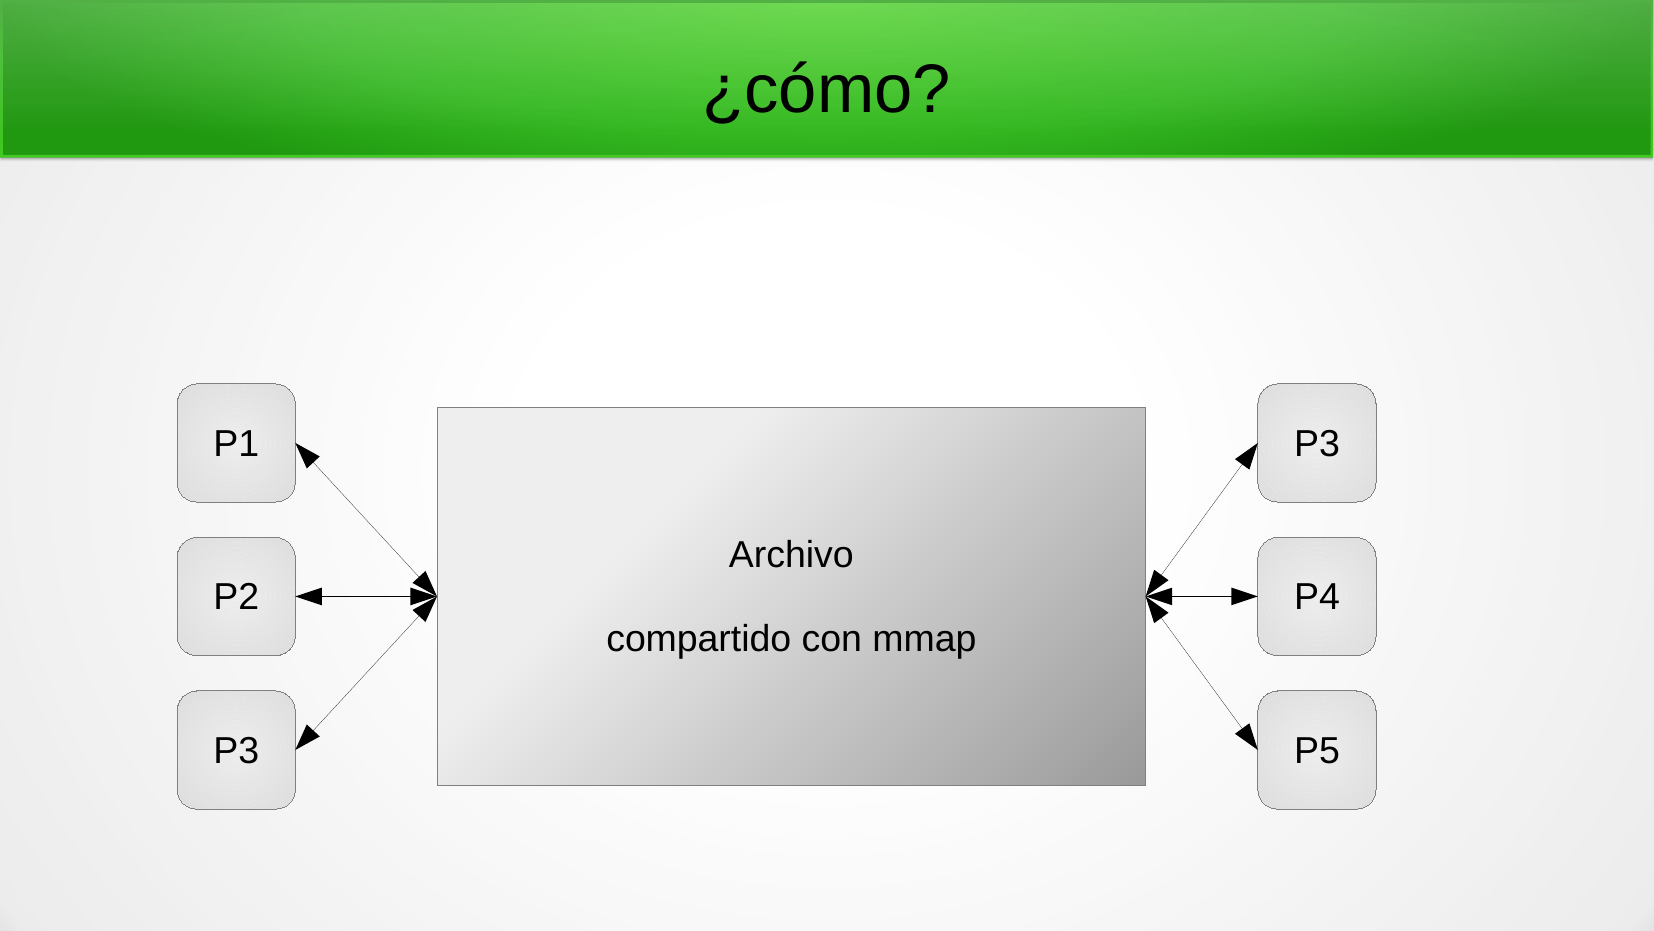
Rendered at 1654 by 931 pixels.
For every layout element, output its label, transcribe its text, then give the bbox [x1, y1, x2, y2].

text_box P5 [1257, 690, 1377, 810]
text_box P4 [1257, 537, 1377, 656]
text_box P1 [177, 383, 296, 503]
text_box P3 [1257, 383, 1377, 503]
text_box P3 [177, 690, 296, 810]
text_box Archivo compartido con mmap [437, 407, 1146, 786]
text_box P2 [177, 537, 296, 656]
title ¿cómo? [82, 35, 1571, 142]
